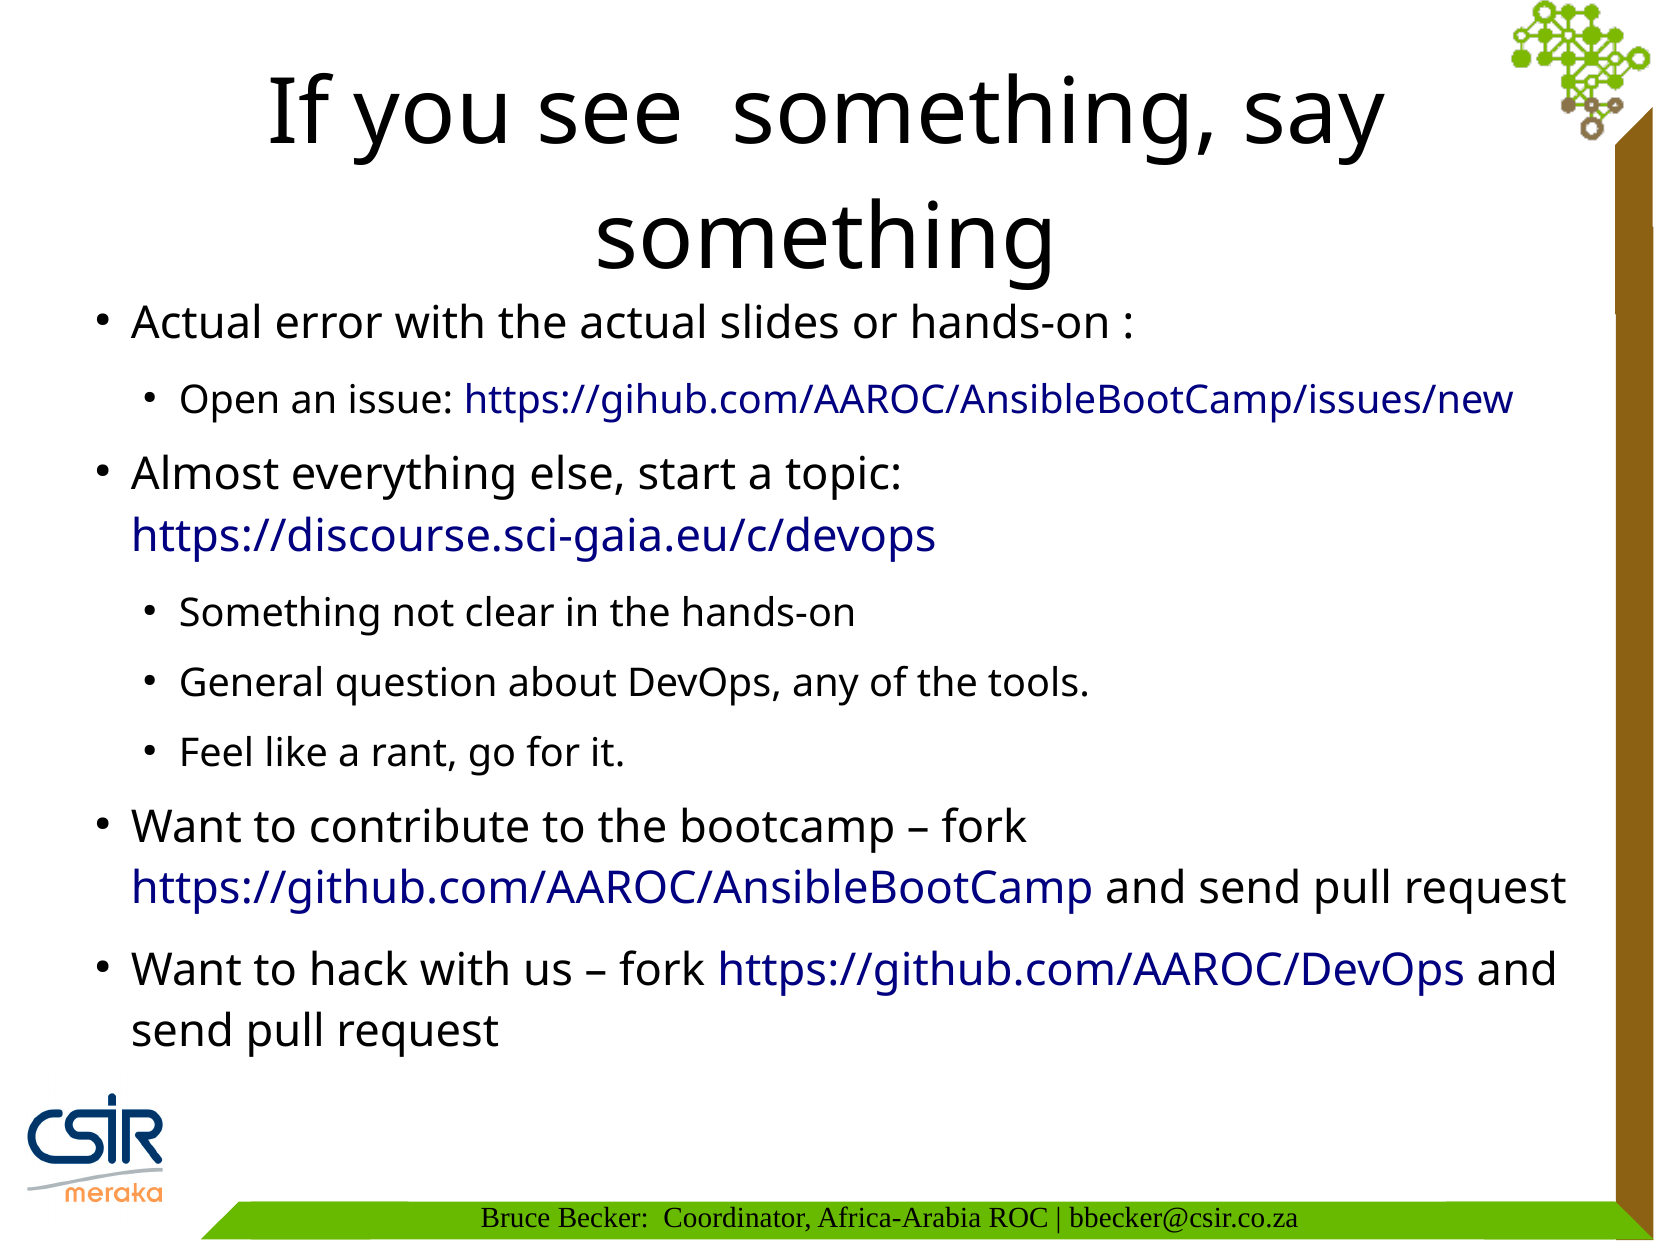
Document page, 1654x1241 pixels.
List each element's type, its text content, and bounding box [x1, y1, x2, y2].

picture [12, 1074, 178, 1225]
picture [1503, 0, 1654, 144]
title If you see something, say something [82, 67, 1571, 275]
list Actual error with the actual slides or hands-on : Open an issue: https://gihub.com/AAROC/AnsibleBootCamp/issues/new Almost everything else, start a topic: https://discourse.sci-gaia.eu/c/devops Something not clear in the hands-on General question about DevOps, any of the tools. Feel like a rant, go for it. Want to contribute to the bootcamp – fork https://github.com/AAROC/AnsibleBootCamp and send pull request Want to hack with us – fork https://github.com/AAROC/DevOps and send pull request [82, 290, 1571, 1081]
